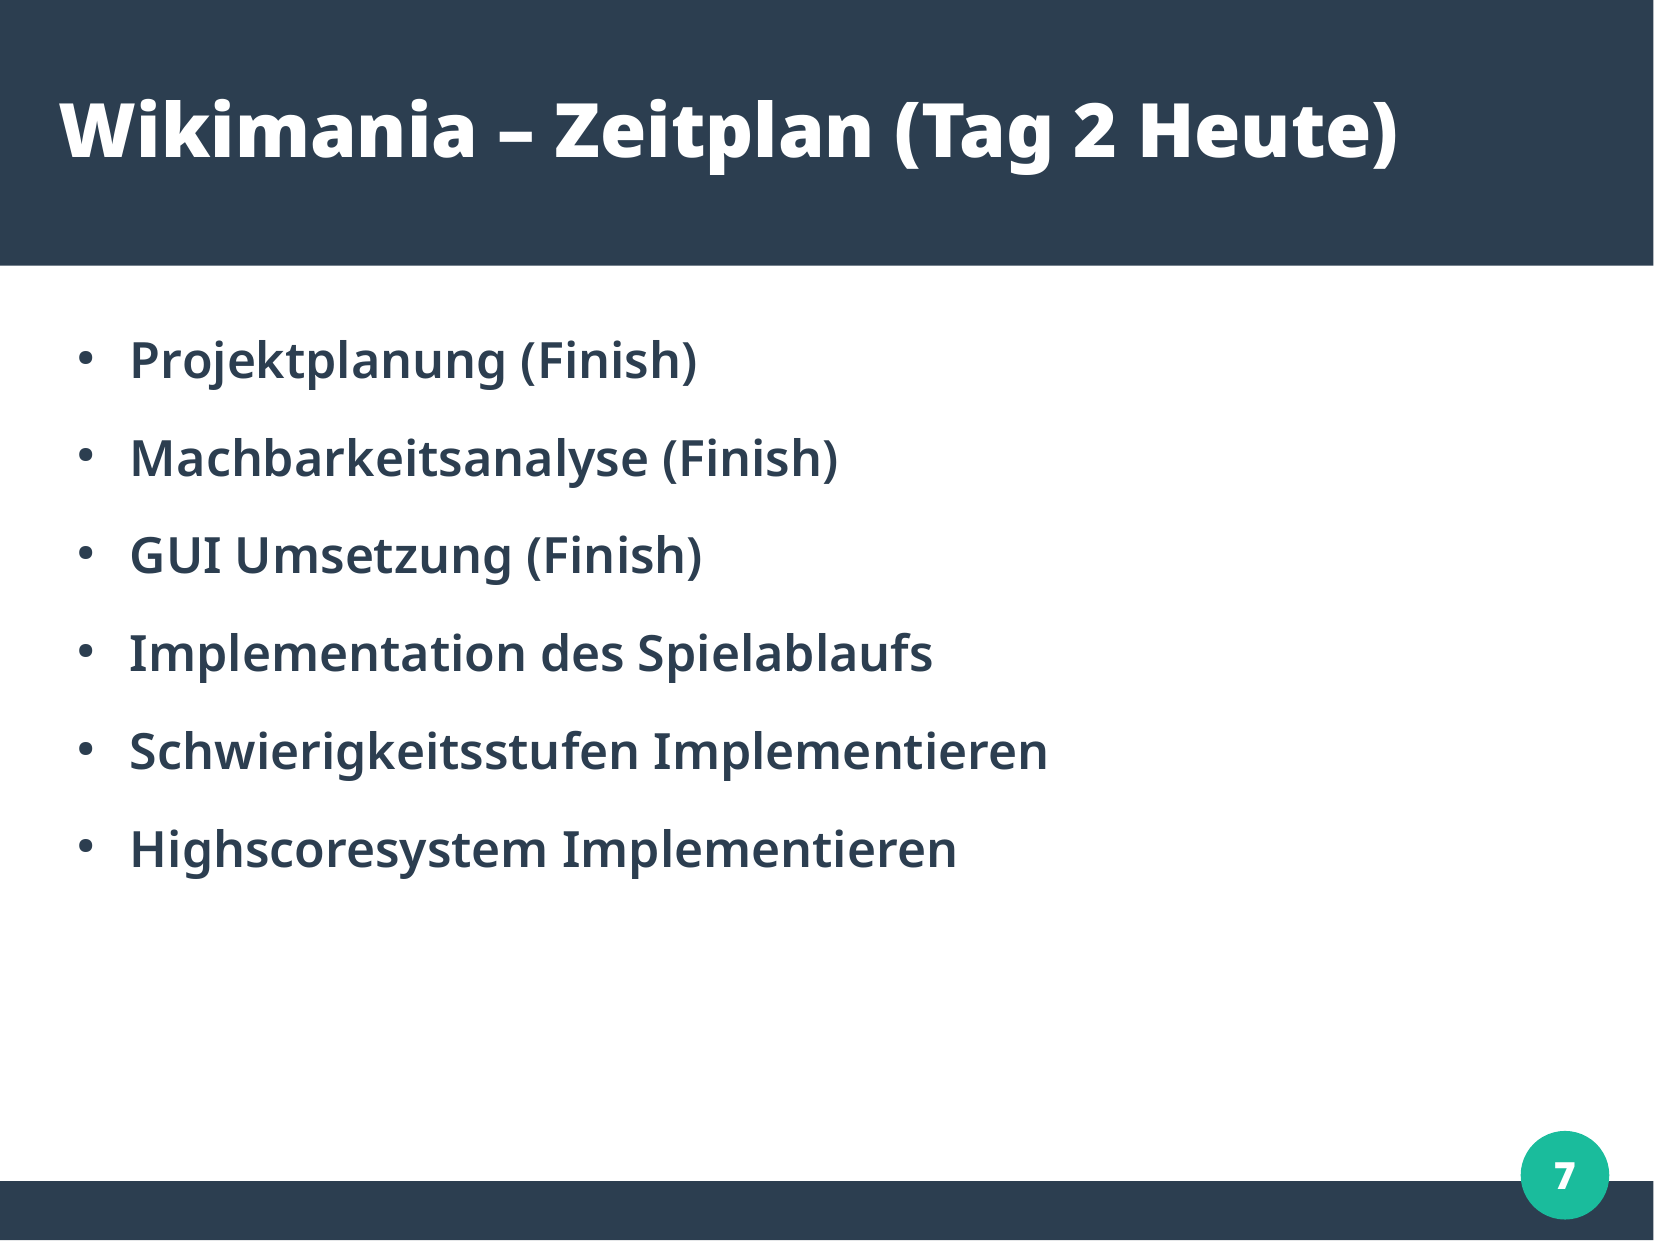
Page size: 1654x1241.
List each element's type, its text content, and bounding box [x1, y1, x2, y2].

title Wikimania – Zeitplan (Tag 2 Heute) [59, 49, 1595, 207]
list Projektplanung (Finish) Machbarkeitsanalyse (Finish) GUI Umsetzung (Finish) Implementation des Spielablaufs Schwierigkeitsstufen Implementieren Highscoresystem Implementieren [59, 324, 1447, 1063]
